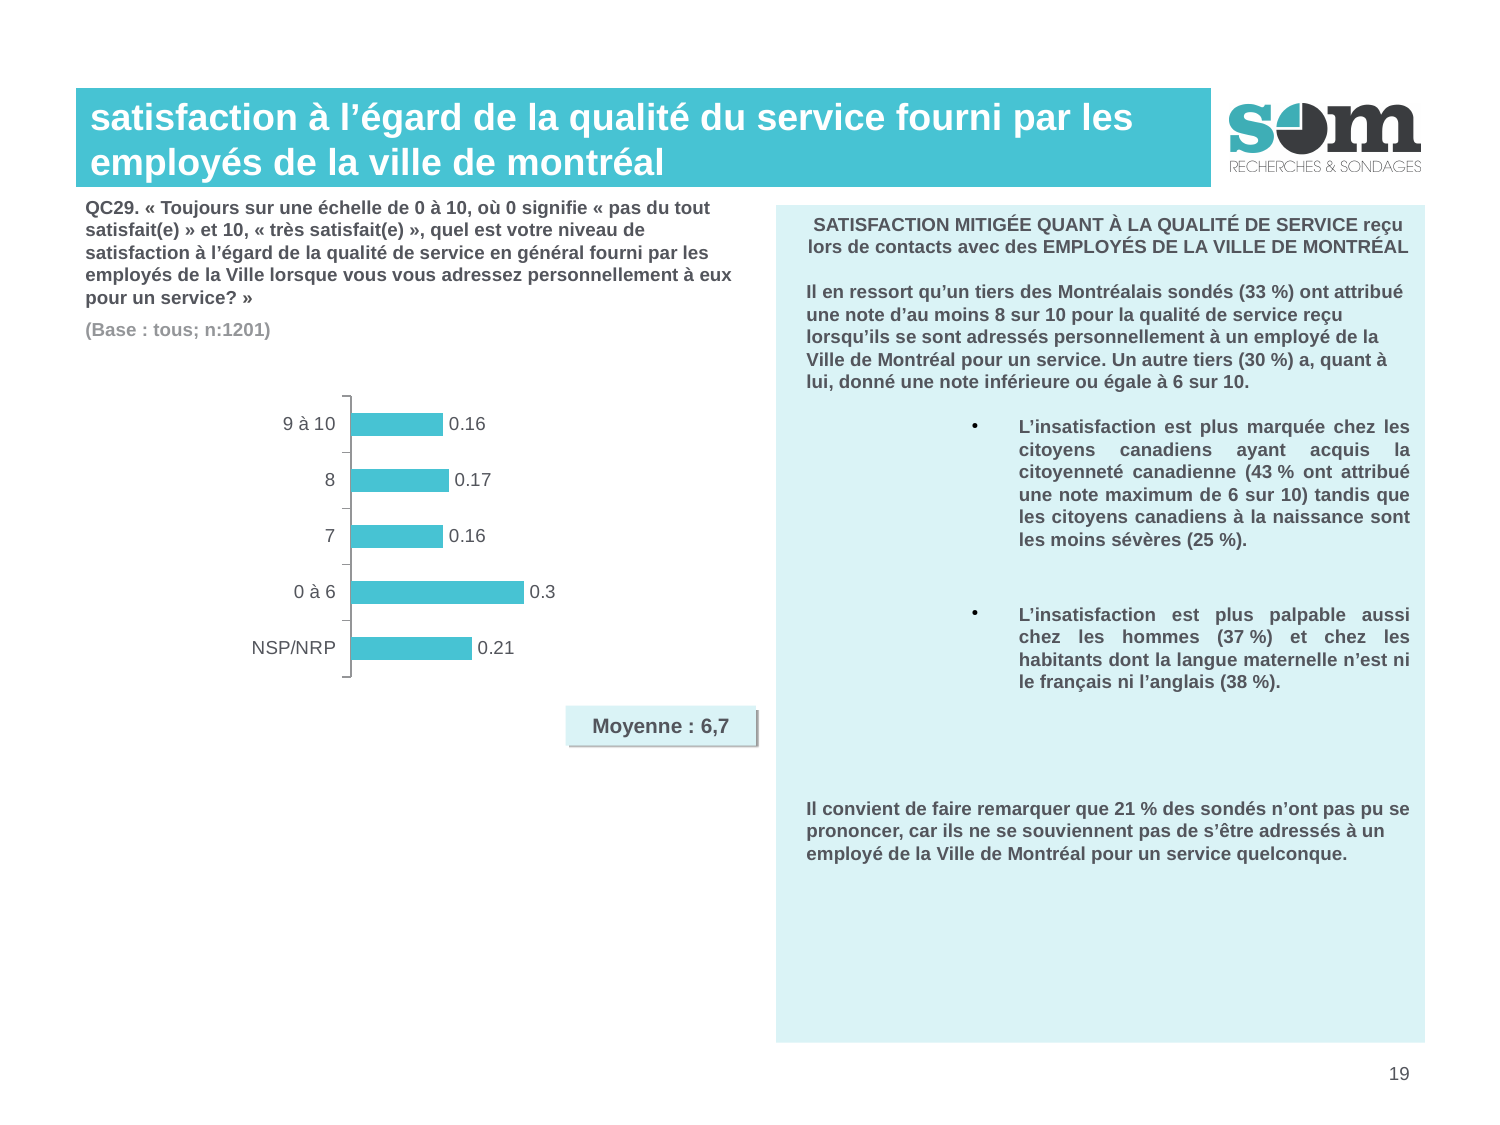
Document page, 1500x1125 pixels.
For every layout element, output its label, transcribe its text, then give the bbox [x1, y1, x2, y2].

picture [1229, 103, 1421, 172]
text_box Moyenne : 6,7 [565, 705, 756, 746]
title satisfaction à l’égard de la qualité du service fourni par les employés de la ville de montréal [75, 87, 1212, 188]
chart [158, 367, 660, 706]
list QC29. « Toujours sur une échelle de 0 à 10, où 0 signifie « pas du tout satisfait(e) » et 10, « très satisfait(e) », quel est votre niveau de satisfaction à l’égard de la qualité de service en général fourni par les employés de la Ville lorsque vous vous adressez personnellement à eux pour un service? » (Base : tous; n:1201) [54, 188, 756, 387]
slide_number <numéro> [1074, 1042, 1425, 1103]
list SATISFACTION MITIGÉE QUANT À LA QUALITÉ DE SERVICE reçu lors de contacts avec des EMPLOYÉS DE LA VILLE DE MONTRÉAL Il en ressort qu’un tiers des Montréalais sondés (33 %) ont attribué une note d’au moins 8 sur 10 pour la qualité de service reçu lorsqu’ils se sont adressés personnellement à un employé de la Ville de Montréal pour un service. Un autre tiers (30 %) a, quant à lui, donné une note inférieure ou égale à 6 sur 10. L’insatisfaction est plus marquée chez les citoyens canadiens ayant acquis la citoyenneté canadienne (43 % ont attribué une note maximum de 6 sur 10) tandis que les citoyens canadiens à la naissance sont les moins sévères (25 %). L’insatisfaction est plus palpable aussi chez les hommes (37 %) et chez les habitants dont la langue maternelle n’est ni le français ni l’anglais (38 %). Il convient de faire remarquer que 21 % des sondés n’ont pas pu se prononcer, car ils ne se souviennent pas de s’être adressés à un employé de la Ville de Montréal pour un service quelconque. [776, 205, 1425, 1043]
